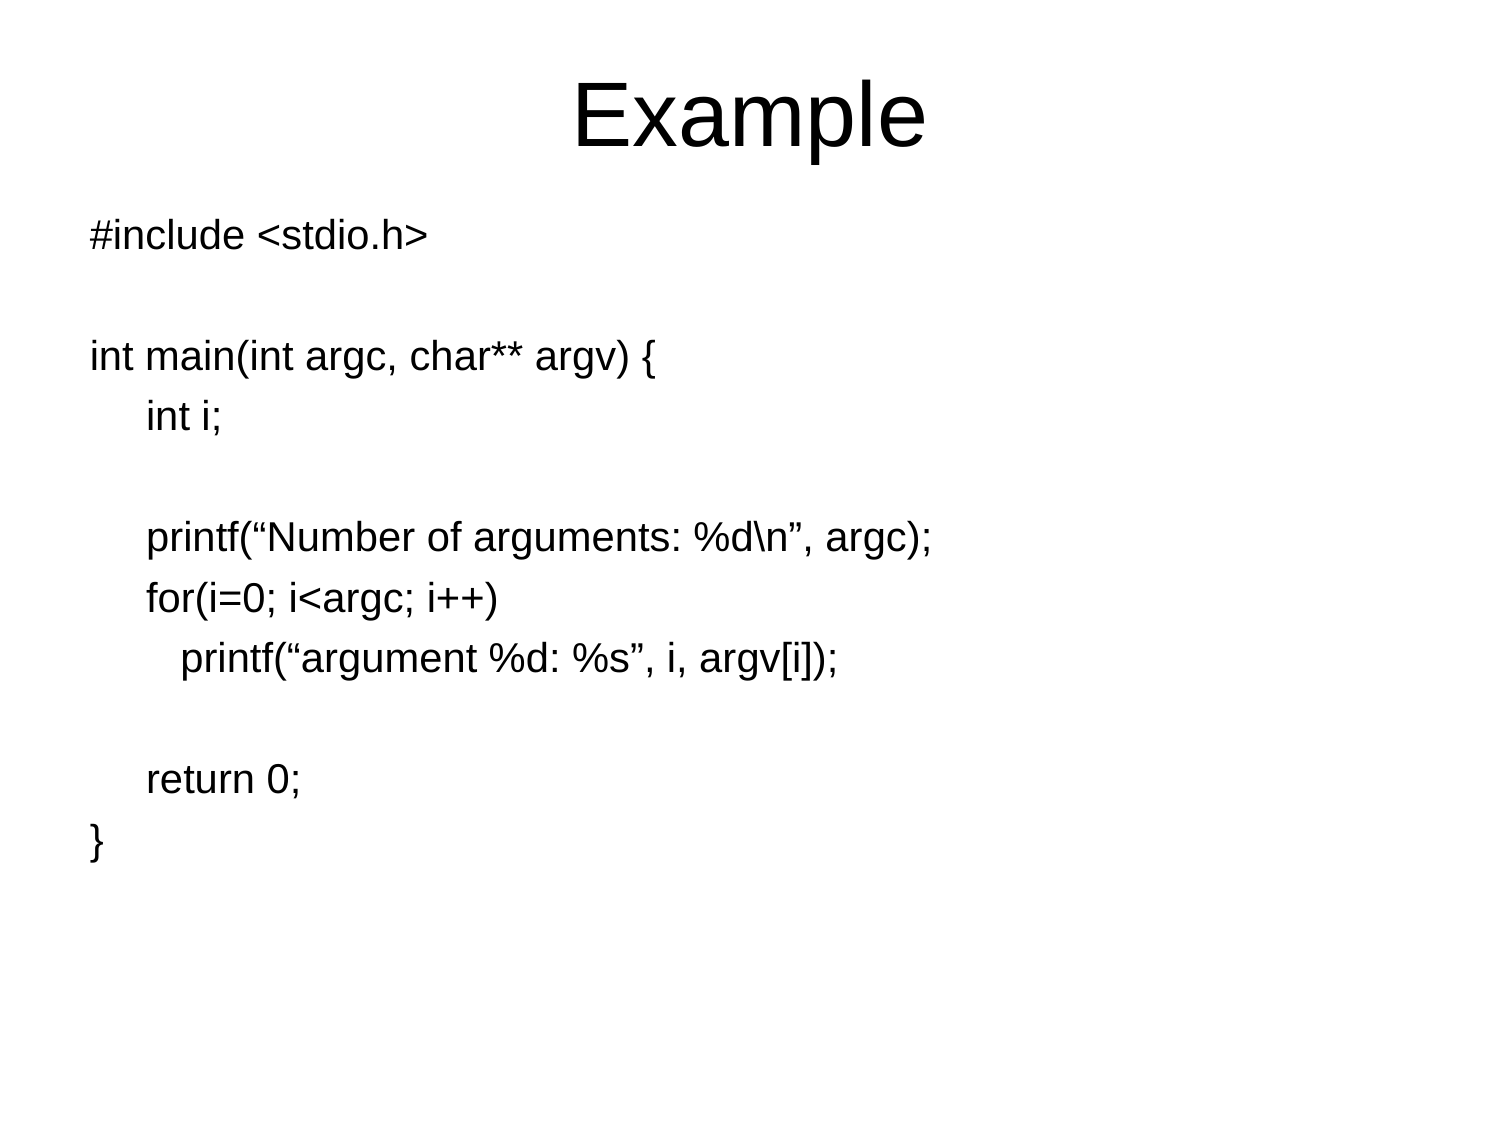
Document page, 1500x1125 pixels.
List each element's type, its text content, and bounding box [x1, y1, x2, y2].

title Example [75, 45, 1426, 175]
list #include <stdio.h> int main(int argc, char** argv) { int i; printf(“Number of arguments: %d\n”, argc); for(i=0; i<argc; i++) printf(“argument %d: %s”, i, argv[i]); return 0; } [75, 200, 1426, 1005]
